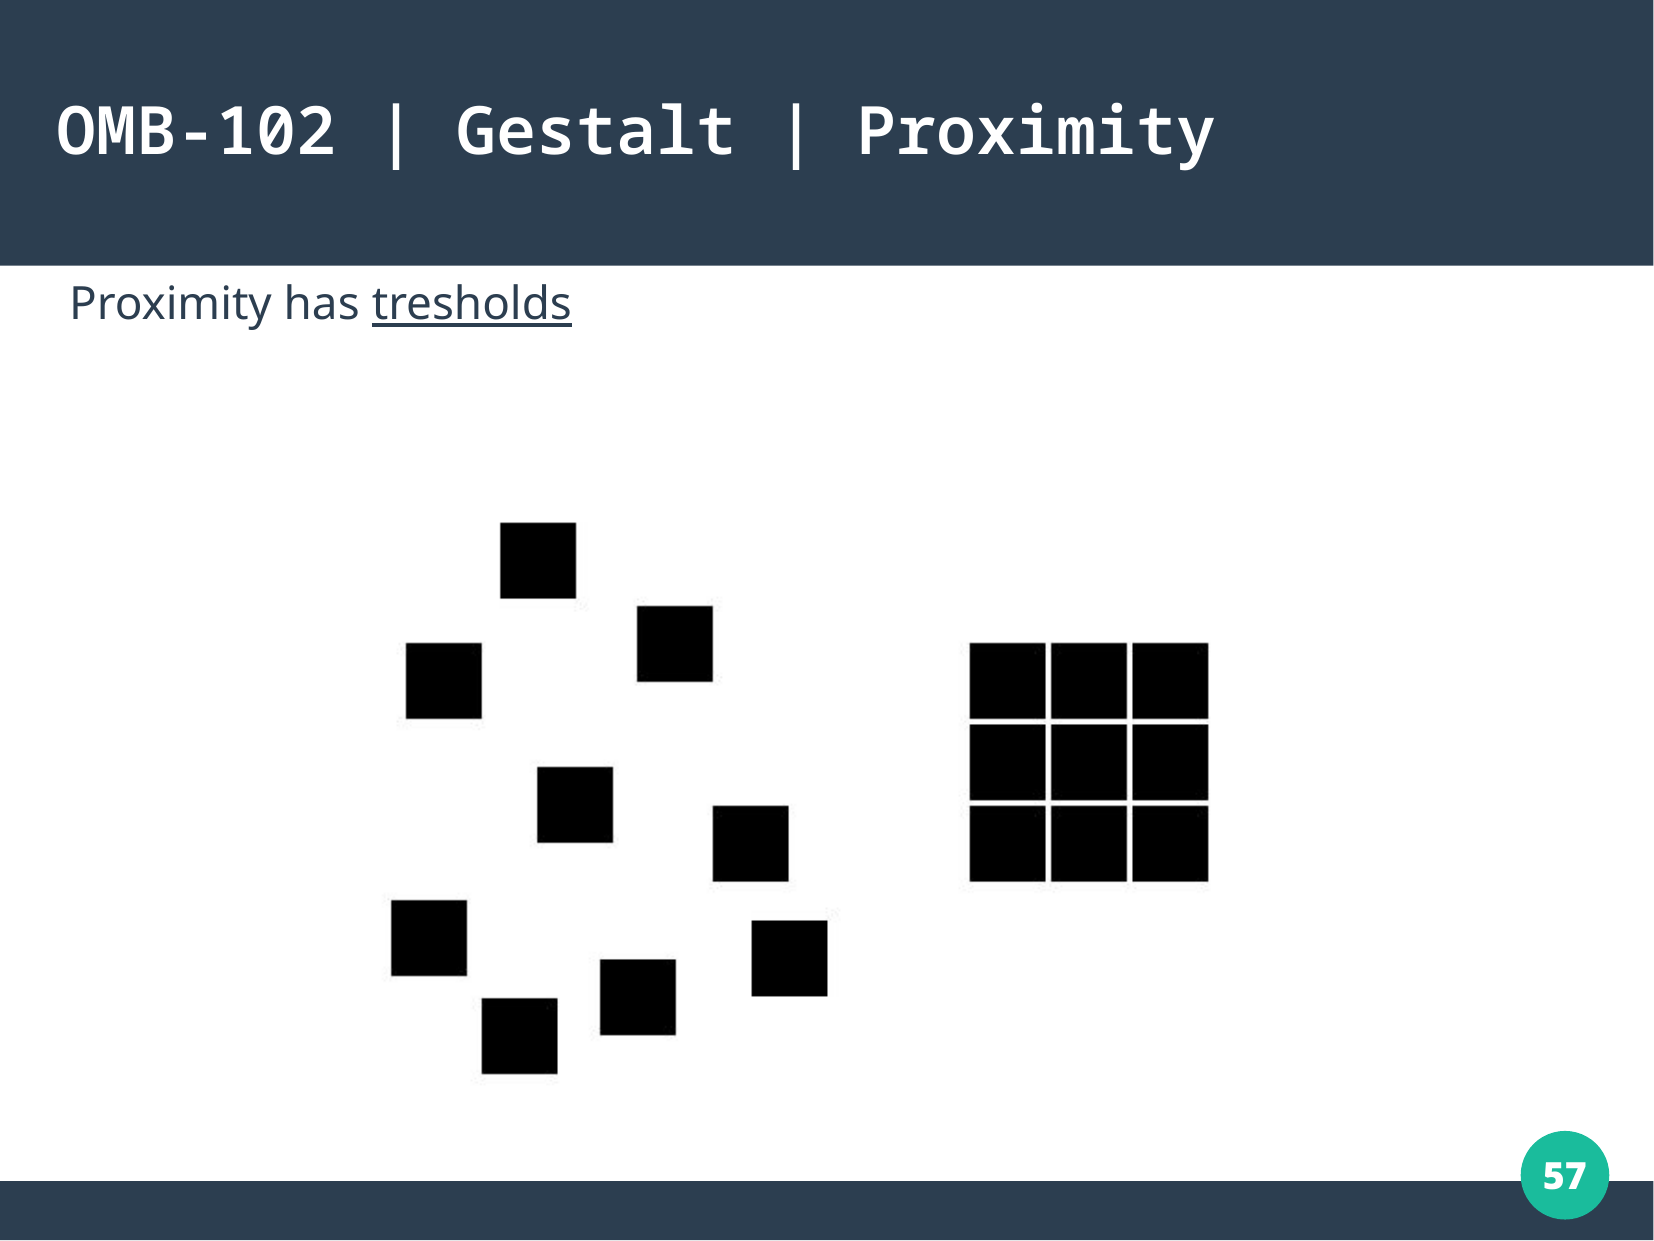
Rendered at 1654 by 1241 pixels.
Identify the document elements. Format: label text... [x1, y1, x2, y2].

picture [338, 390, 1327, 1130]
list Proximity has tresholds [0, 270, 1648, 429]
title OMB-102 | Gestalt | Proximity [56, 49, 1592, 207]
